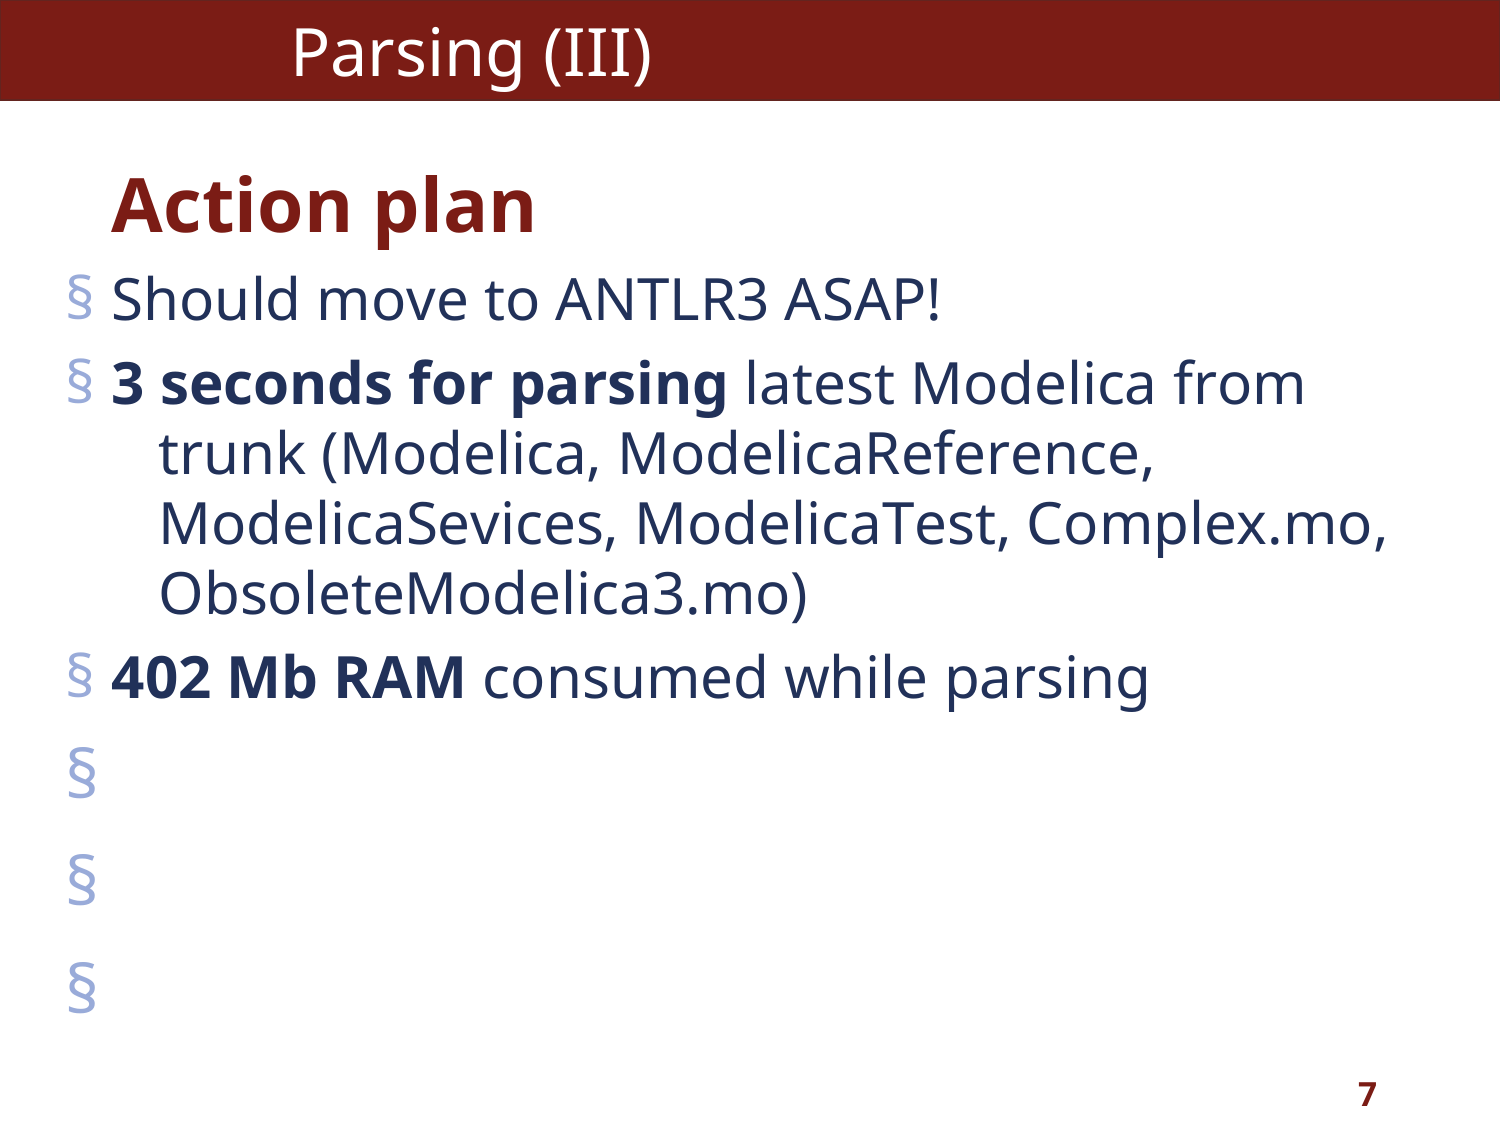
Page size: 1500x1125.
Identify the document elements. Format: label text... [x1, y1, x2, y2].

list Action plan Should move to ANTLR3 ASAP! 3 seconds for parsing latest Modelica from trunk (Modelica, ModelicaReference, ModelicaSevices, ModelicaTest, Complex.mo, ObsoleteModelica3.mo) 402 Mb RAM consumed while parsing [50, 149, 1451, 1075]
title Parsing (III) [275, 0, 1500, 100]
text_box 7 [1342, 1065, 1493, 1116]
